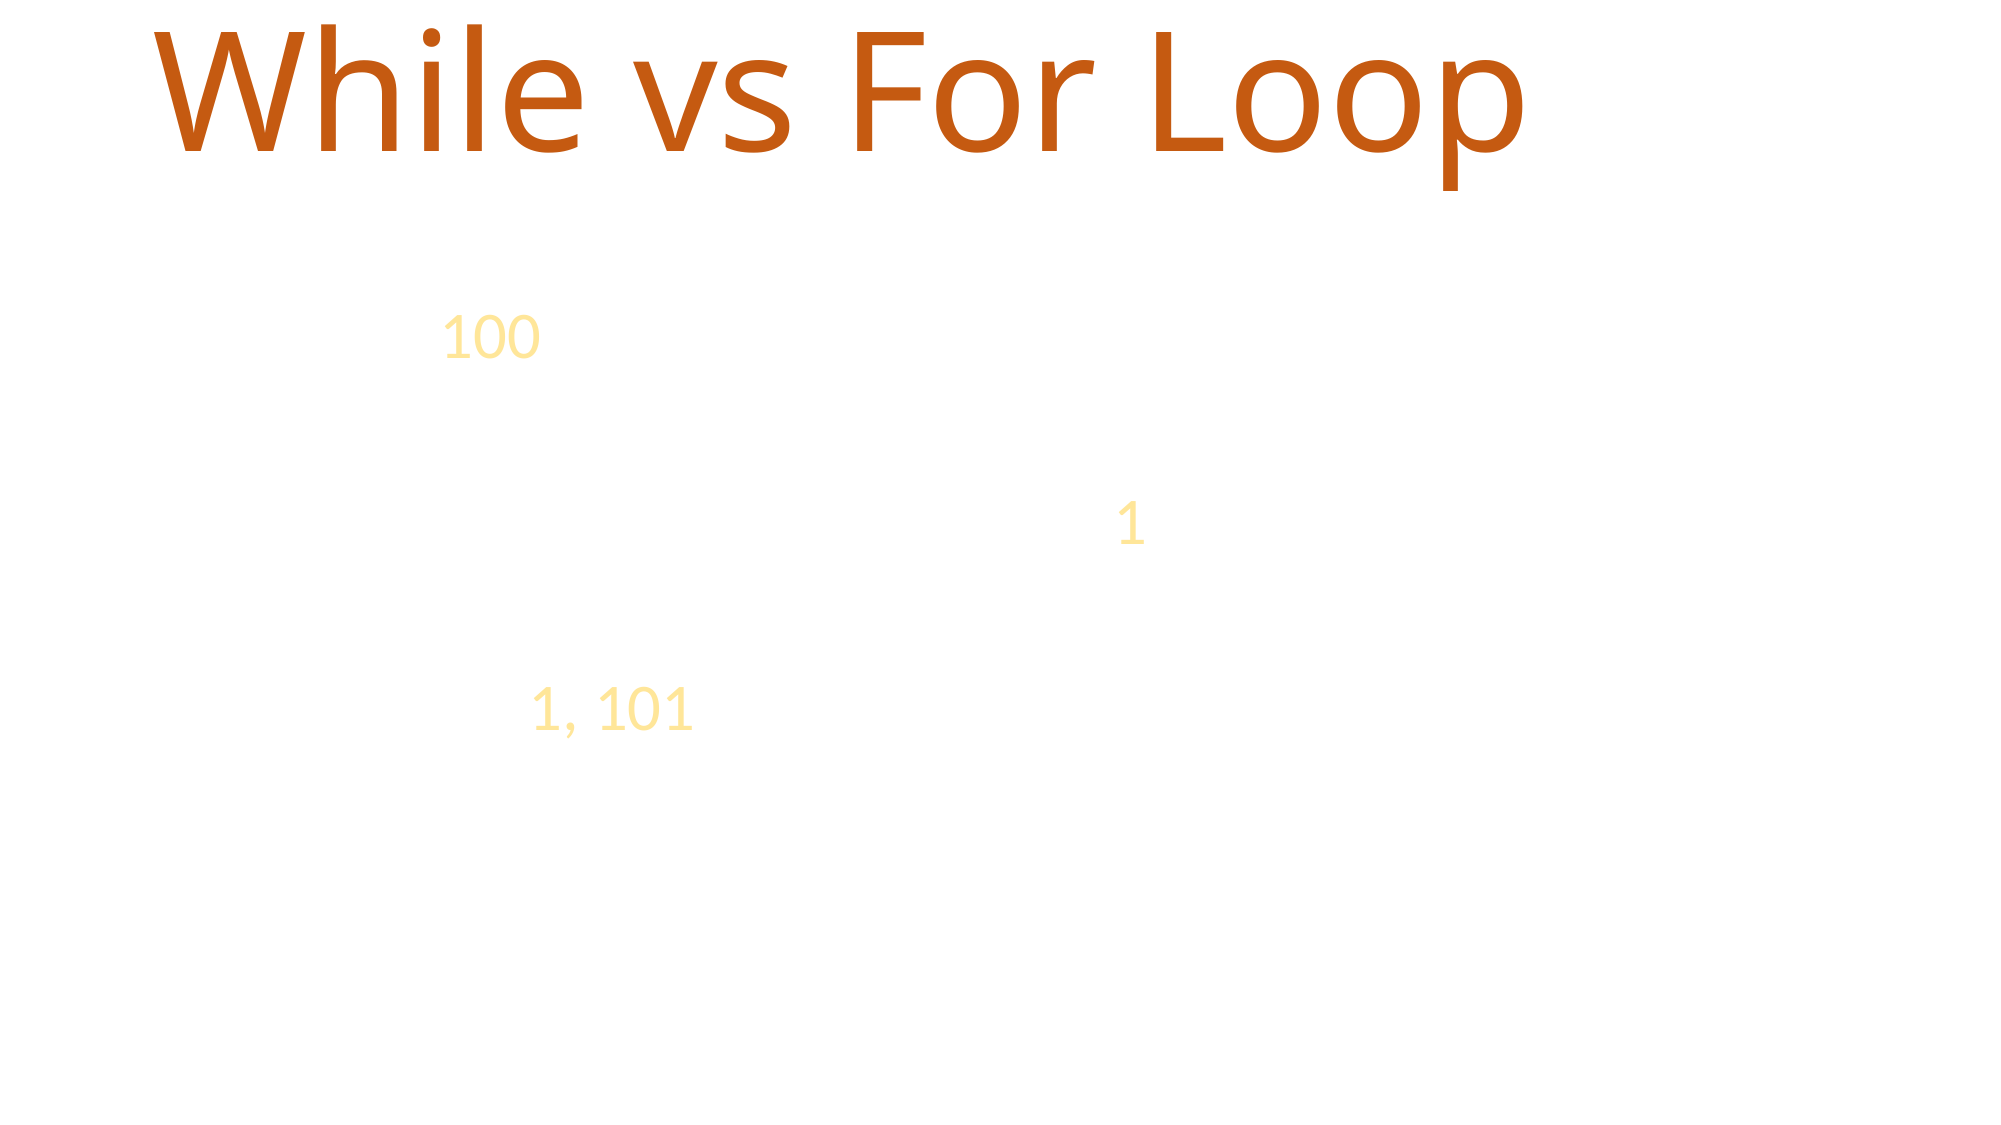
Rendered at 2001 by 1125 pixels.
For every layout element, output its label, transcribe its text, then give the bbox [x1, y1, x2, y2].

list While vs For Loop x = 1 while x <= 100: print(x) times_in_loop = times_in_loop + 1 for y in range(1, 101): print(y) [137, 0, 1863, 1014]
